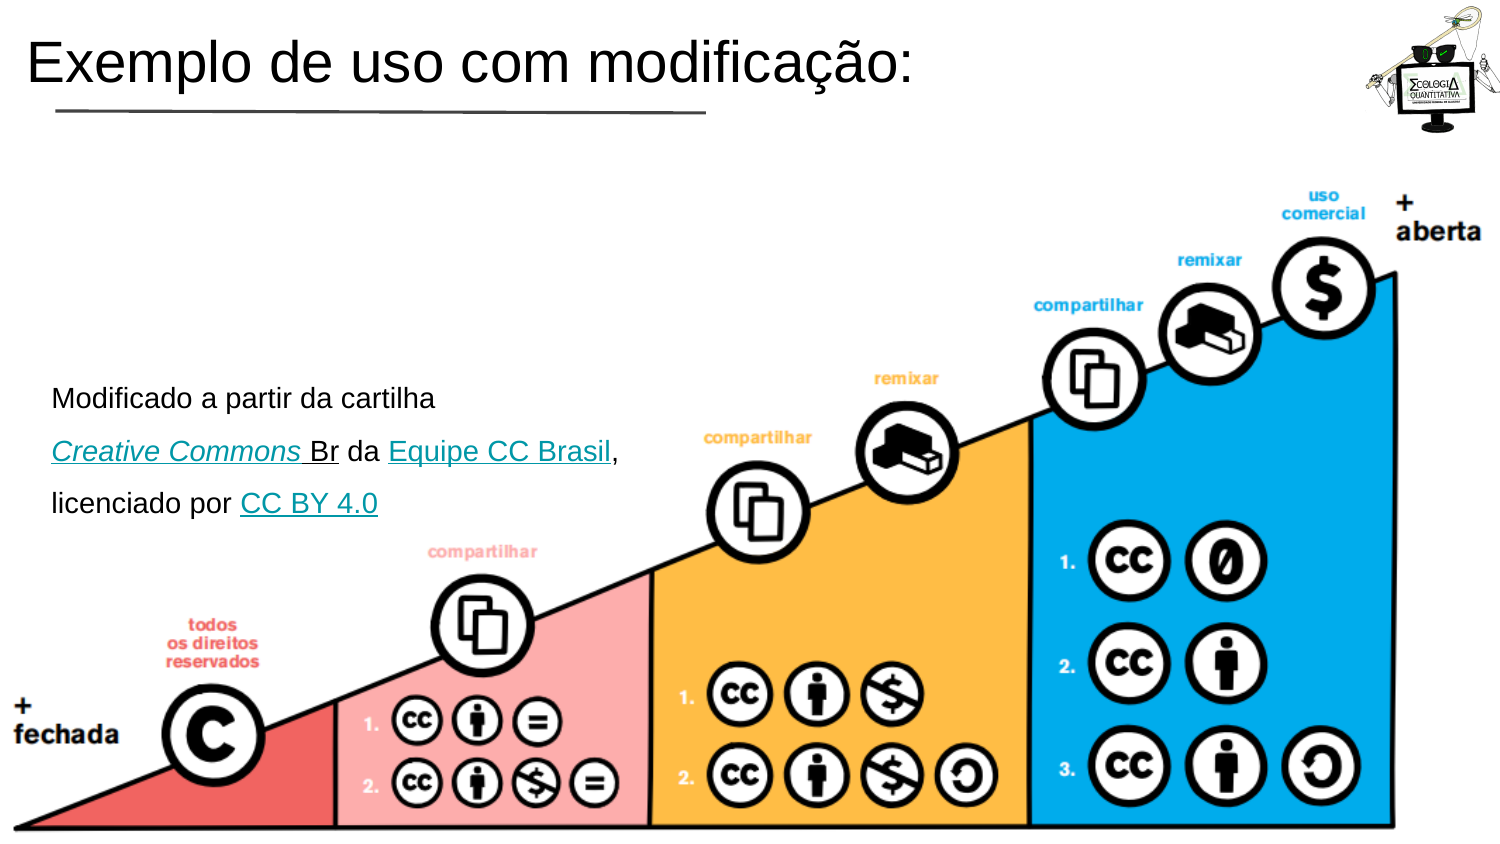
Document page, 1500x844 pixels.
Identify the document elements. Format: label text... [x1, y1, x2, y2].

picture [0, 166, 1500, 838]
text_box Exemplo de uso com modificação: [11, 9, 1210, 117]
text_box Modificado a partir da cartilha Creative Commons Br da Equipe CC Brasil, licenciado por CC BY 4.0 [36, 346, 671, 494]
picture [1365, 3, 1500, 135]
